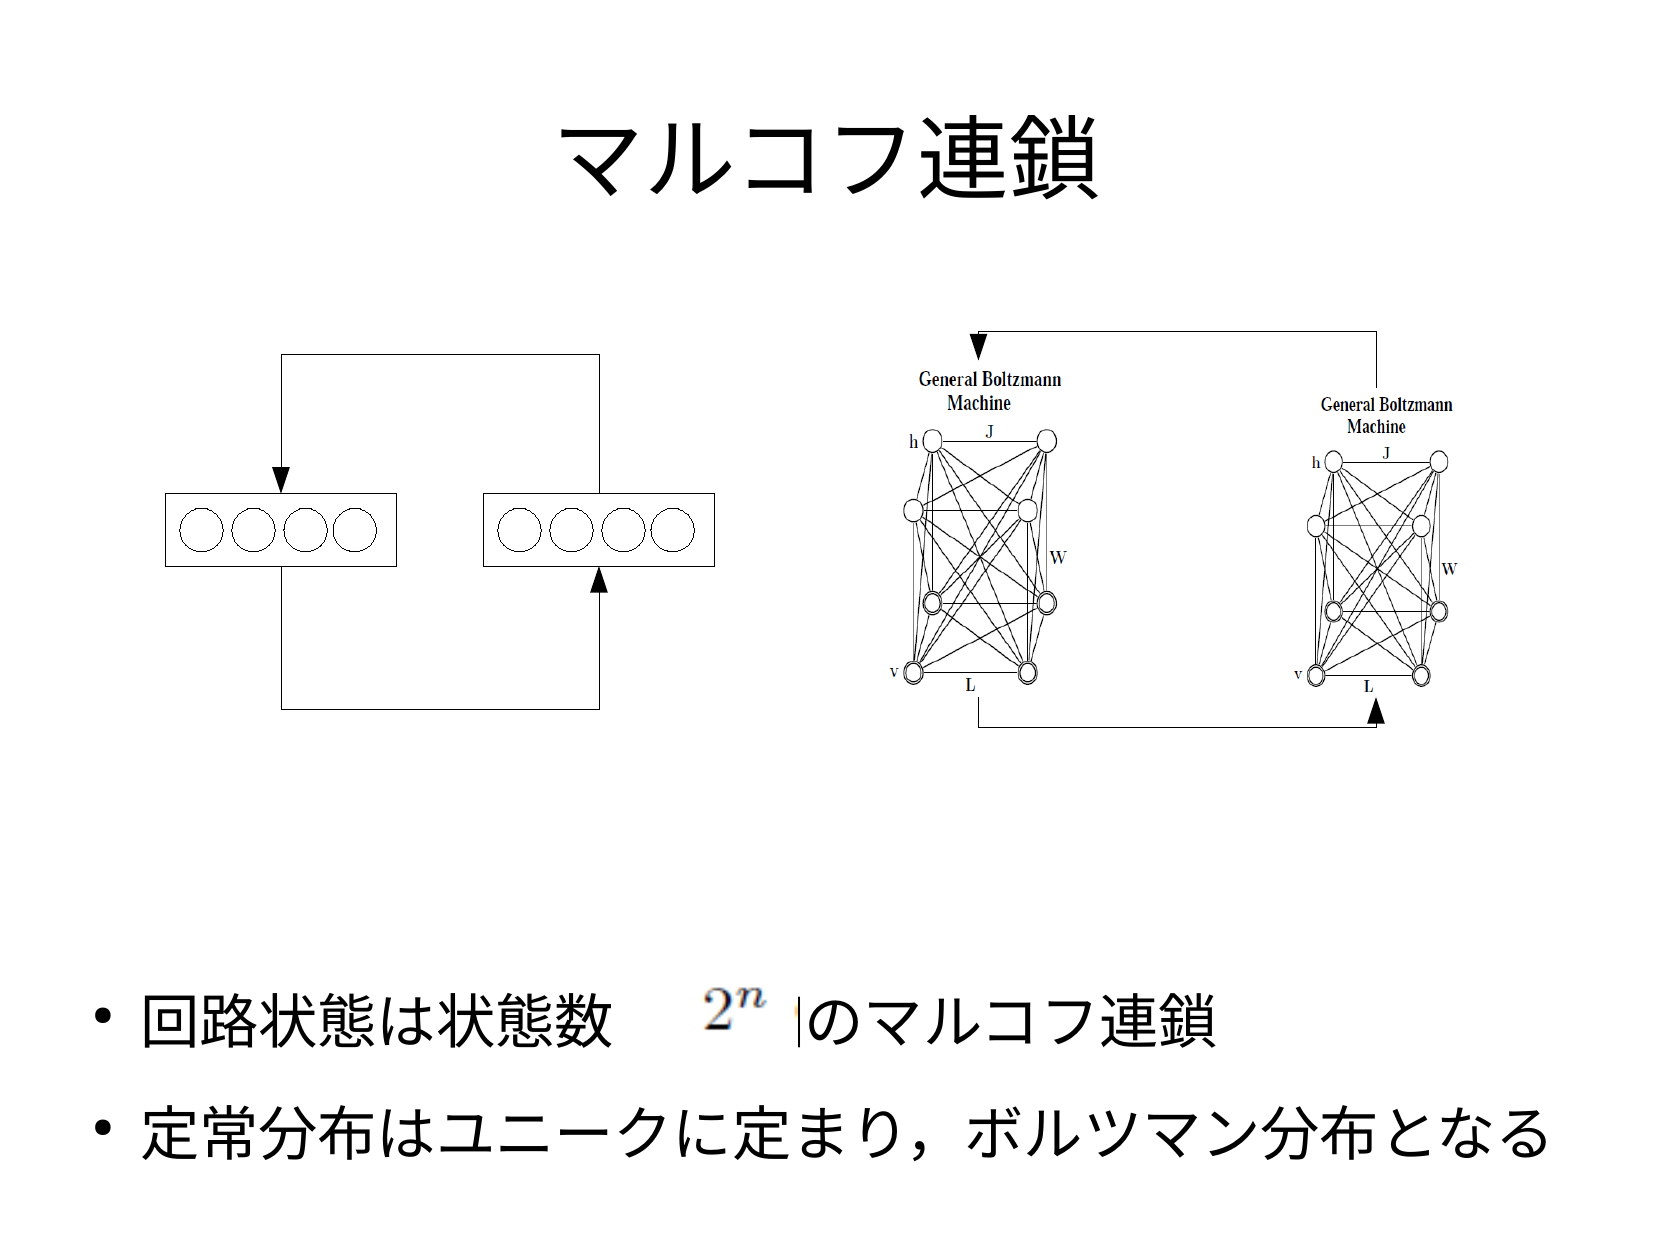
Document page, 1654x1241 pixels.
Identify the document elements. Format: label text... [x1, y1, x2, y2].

list 回路状態は状態数 個のマルコフ連鎖 定常分布はユニークに定まり，ボルツマン分布となる [76, 974, 1565, 1198]
text_box [165, 493, 397, 567]
picture [1287, 387, 1465, 698]
picture [688, 962, 798, 1052]
title マルコフ連鎖 [82, 49, 1571, 257]
picture [882, 360, 1075, 698]
text_box [483, 493, 715, 567]
